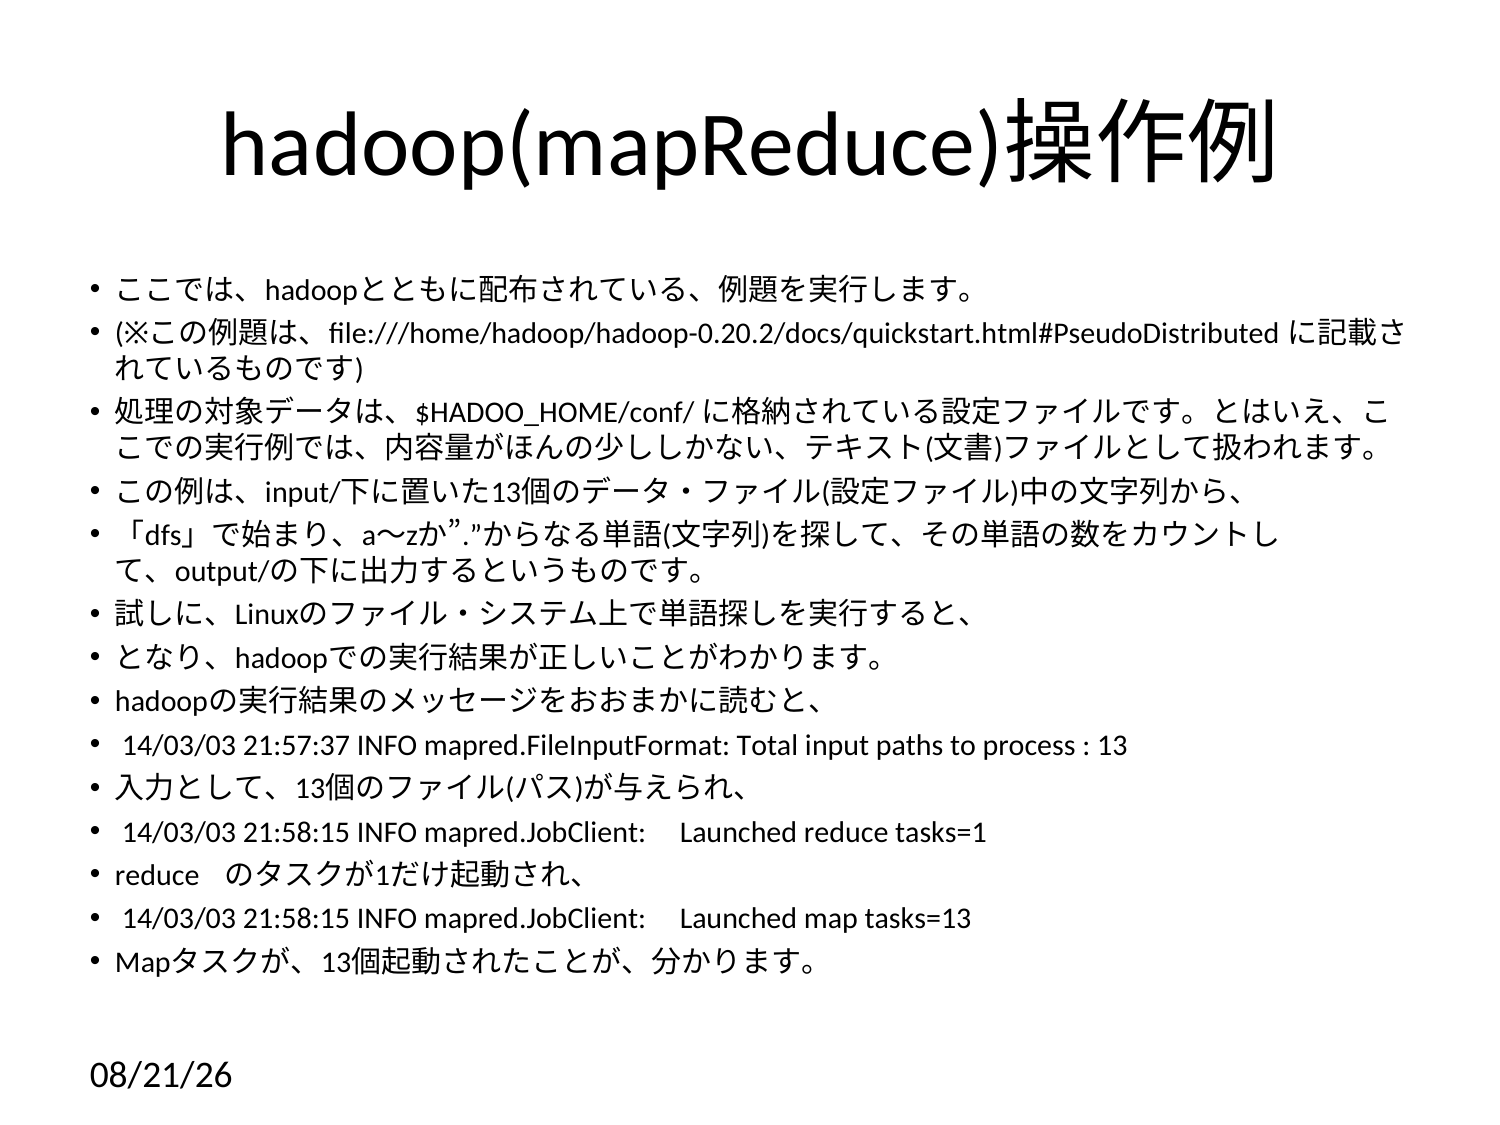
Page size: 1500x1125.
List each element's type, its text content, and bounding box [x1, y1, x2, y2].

title hadoop(mapReduce)操作例 [75, 21, 1426, 257]
list ここでは、hadoopとともに配布されている、例題を実行します。 (※この例題は、file:///home/hadoop/hadoop-0.20.2/docs/quickstart.html#PseudoDistributed に記載されているものです) 処理の対象データは、$HADOO_HOME/conf/ に格納されている設定ファイルです。とはいえ、ここでの実行例では、内容量がほんの少ししかない、テキスト(文書)ファイルとして扱われます。 この例は、input/下に置いた13個のデータ・ファイル(設定ファイル)中の文字列から、 「dfs」で始まり、a～zか”.”からなる単語(文字列)を探して、その単語の数をカウントして、output/の下に出力するというものです。 試しに、Linuxのファイル・システム上で単語探しを実行すると、 となり、hadoopでの実行結果が正しいことがわかります。 hadoopの実行結果のメッセージをおおまかに読むと、 14/03/03 21:57:37 INFO mapred.FileInputFormat: Total input paths to process : 13 入力として、13個のファイル(パス)が与えられ、 14/03/03 21:58:15 INFO mapred.JobClient: Launched reduce tasks=1 reduce のタスクが1だけ起動され、 14/03/03 21:58:15 INFO mapred.JobClient: Launched map tasks=13 Mapタスクが、13個起動されたことが、分かります。 [75, 262, 1426, 1006]
